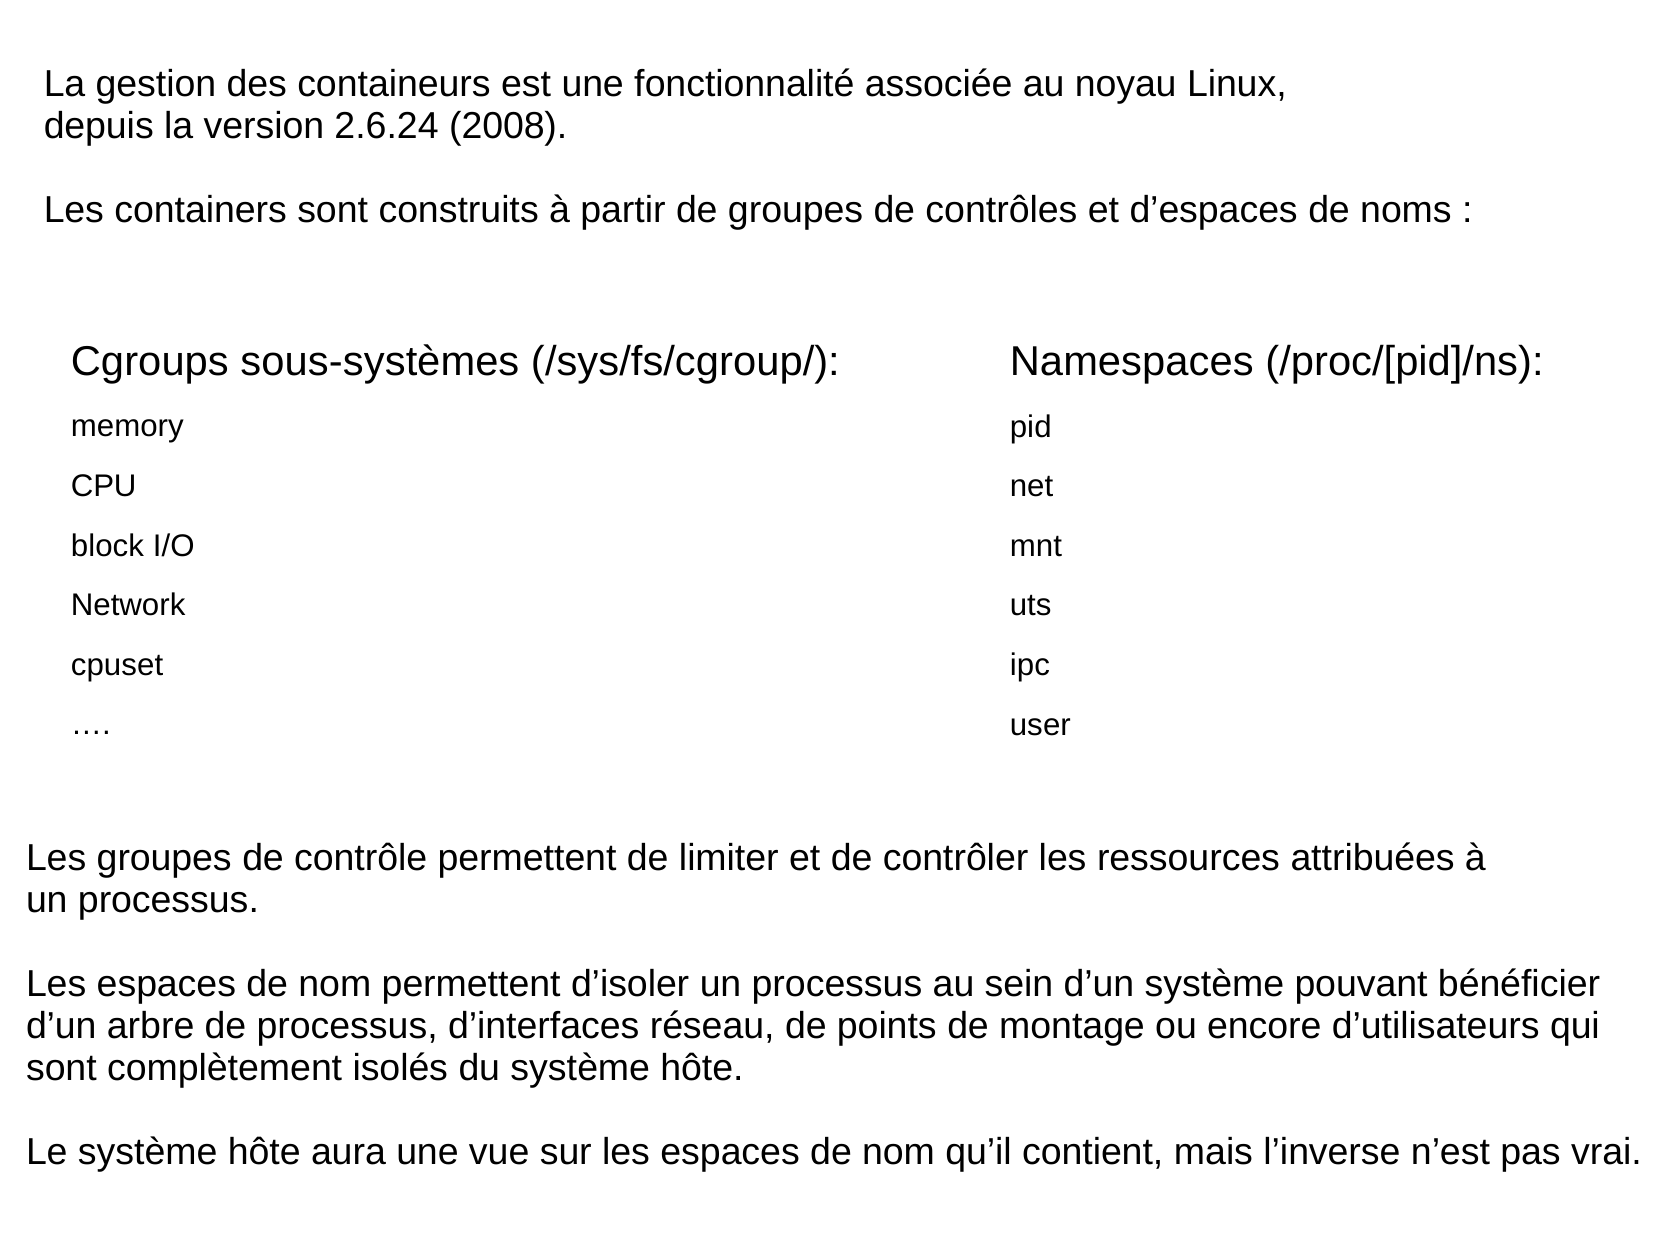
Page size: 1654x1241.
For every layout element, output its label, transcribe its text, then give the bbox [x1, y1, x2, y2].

text_box Les groupes de contrôle permettent de limiter et de contrôler les ressources attribuées à un processus. Les espaces de nom permettent d’isoler un processus au sein d’un système pouvant bénéficier d’un arbre de processus, d’interfaces réseau, de points de montage ou encore d’utilisateurs qui sont complètement isolés du système hôte. Le système hôte aura une vue sur les espaces de nom qu’il contient, mais l’inverse n’est pas vrai. [11, 829, 1654, 1180]
text_box Namespaces (/proc/[pid]/ns): pid net mnt uts ipc user [1009, 337, 1554, 829]
text_box La gestion des containeurs est une fonctionnalité associée au noyau Linux, depuis la version 2.6.24 (2008). Les containers sont construits à partir de groupes de contrôles et d’espaces de noms : [29, 55, 1613, 239]
subtitle Cgroups sous-systèmes (/sys/fs/cgroup/): memory CPU block I/O Network cpuset …. [70, 337, 863, 829]
